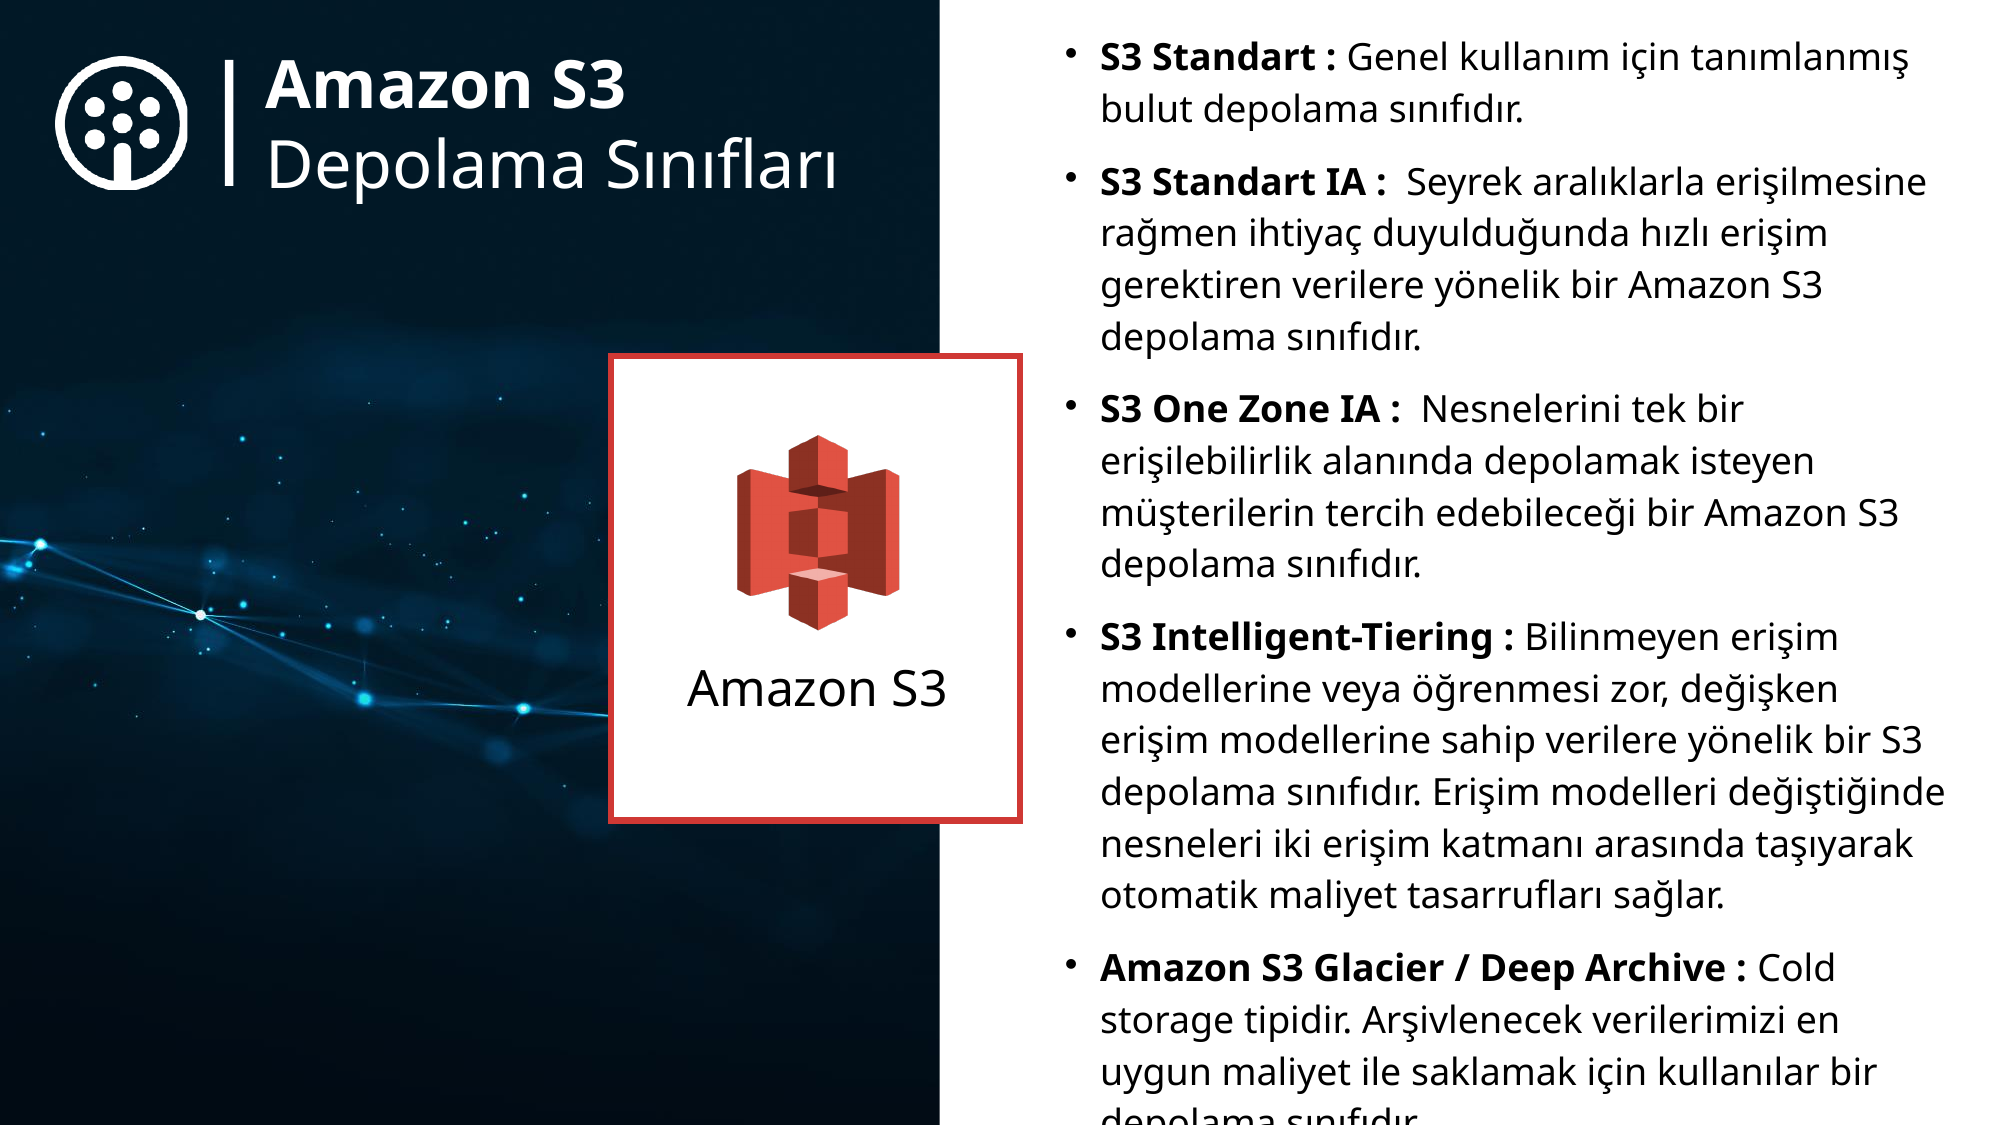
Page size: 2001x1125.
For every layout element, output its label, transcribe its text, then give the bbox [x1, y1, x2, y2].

text_box [224, 59, 234, 186]
text_box S3 Standart : Genel kullanım için tanımlanmış bulut depolama sınıfıdır. S3 Standart IA : Seyrek aralıklarla erişilmesine rağmen ihtiyaç duyulduğunda hızlı erişim gerektiren verilere yönelik bir Amazon S3 depolama sınıfıdır. S3 One Zone IA : Nesnelerini tek bir erişilebilirlik alanında depolamak isteyen müşterilerin tercih edebileceği bir Amazon S3 depolama sınıfıdır. S3 Intelligent-Tiering : Bilinmeyen erişim modellerine veya öğrenmesi zor, değişken erişim modellerine sahip verilere yönelik bir S3 depolama sınıfıdır. Erişim modelleri değiştiğinde nesneleri iki erişim katmanı arasında taşıyarak otomatik maliyet tasarrufları sağlar. Amazon S3 Glacier / Deep Archive : Cold storage tipidir. Arşivlenecek verilerimizi en uygun maliyet ile saklamak için kullanılar bir depolama sınıfıdır. [1049, 19, 1971, 1125]
picture [0, 0, 939, 1125]
text_box [610, 0, 2000, 1125]
text_box Amazon S3 [645, 649, 991, 794]
picture [735, 433, 901, 632]
text_box Amazon S3 Depolama Sınıfları [250, 34, 939, 210]
